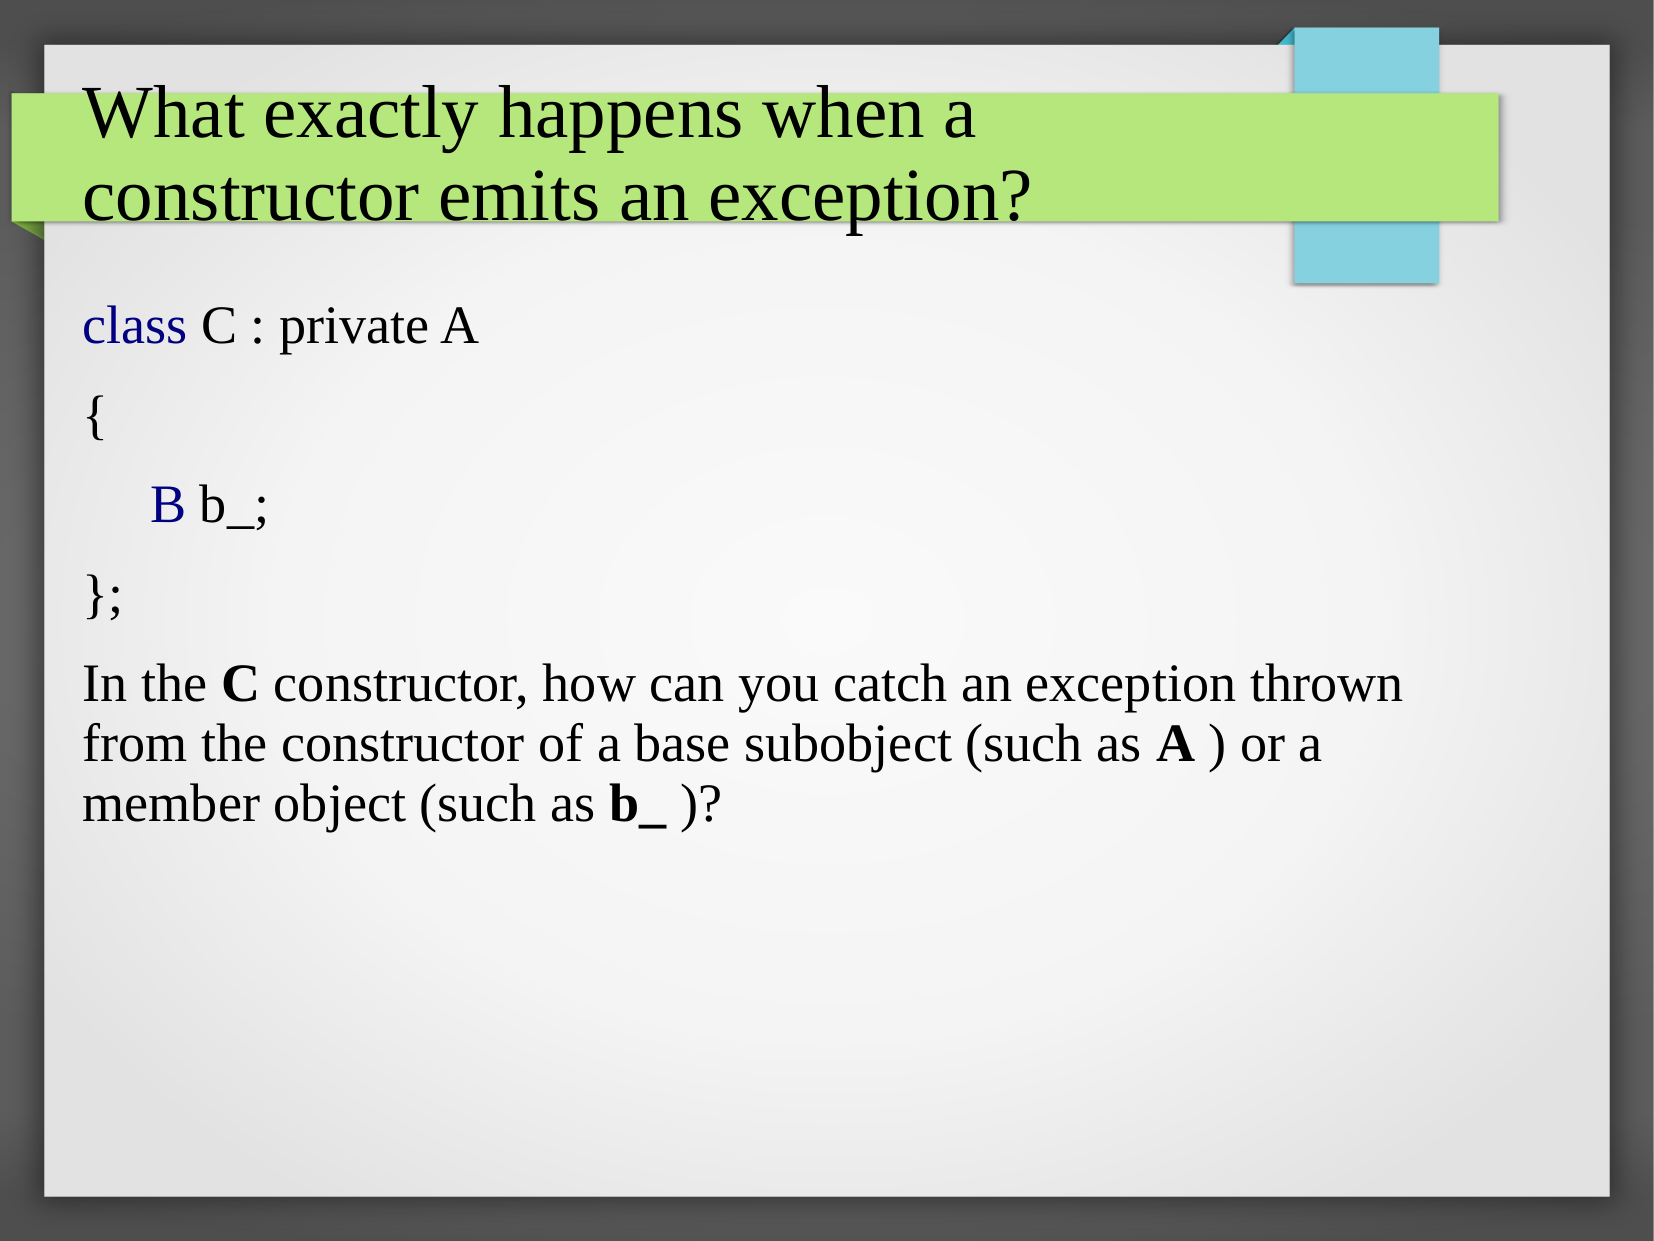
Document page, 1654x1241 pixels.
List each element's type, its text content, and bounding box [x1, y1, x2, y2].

list class C : private A { B b_; }; In the C constructor, how can you catch an exception thrown from the constructor of a base subobject (such as A ) or a member object (such as b_ )? [82, 295, 1501, 1015]
picture [0, 0, 1654, 1241]
title What exactly happens when a constructor emits an exception? [82, 70, 1264, 237]
